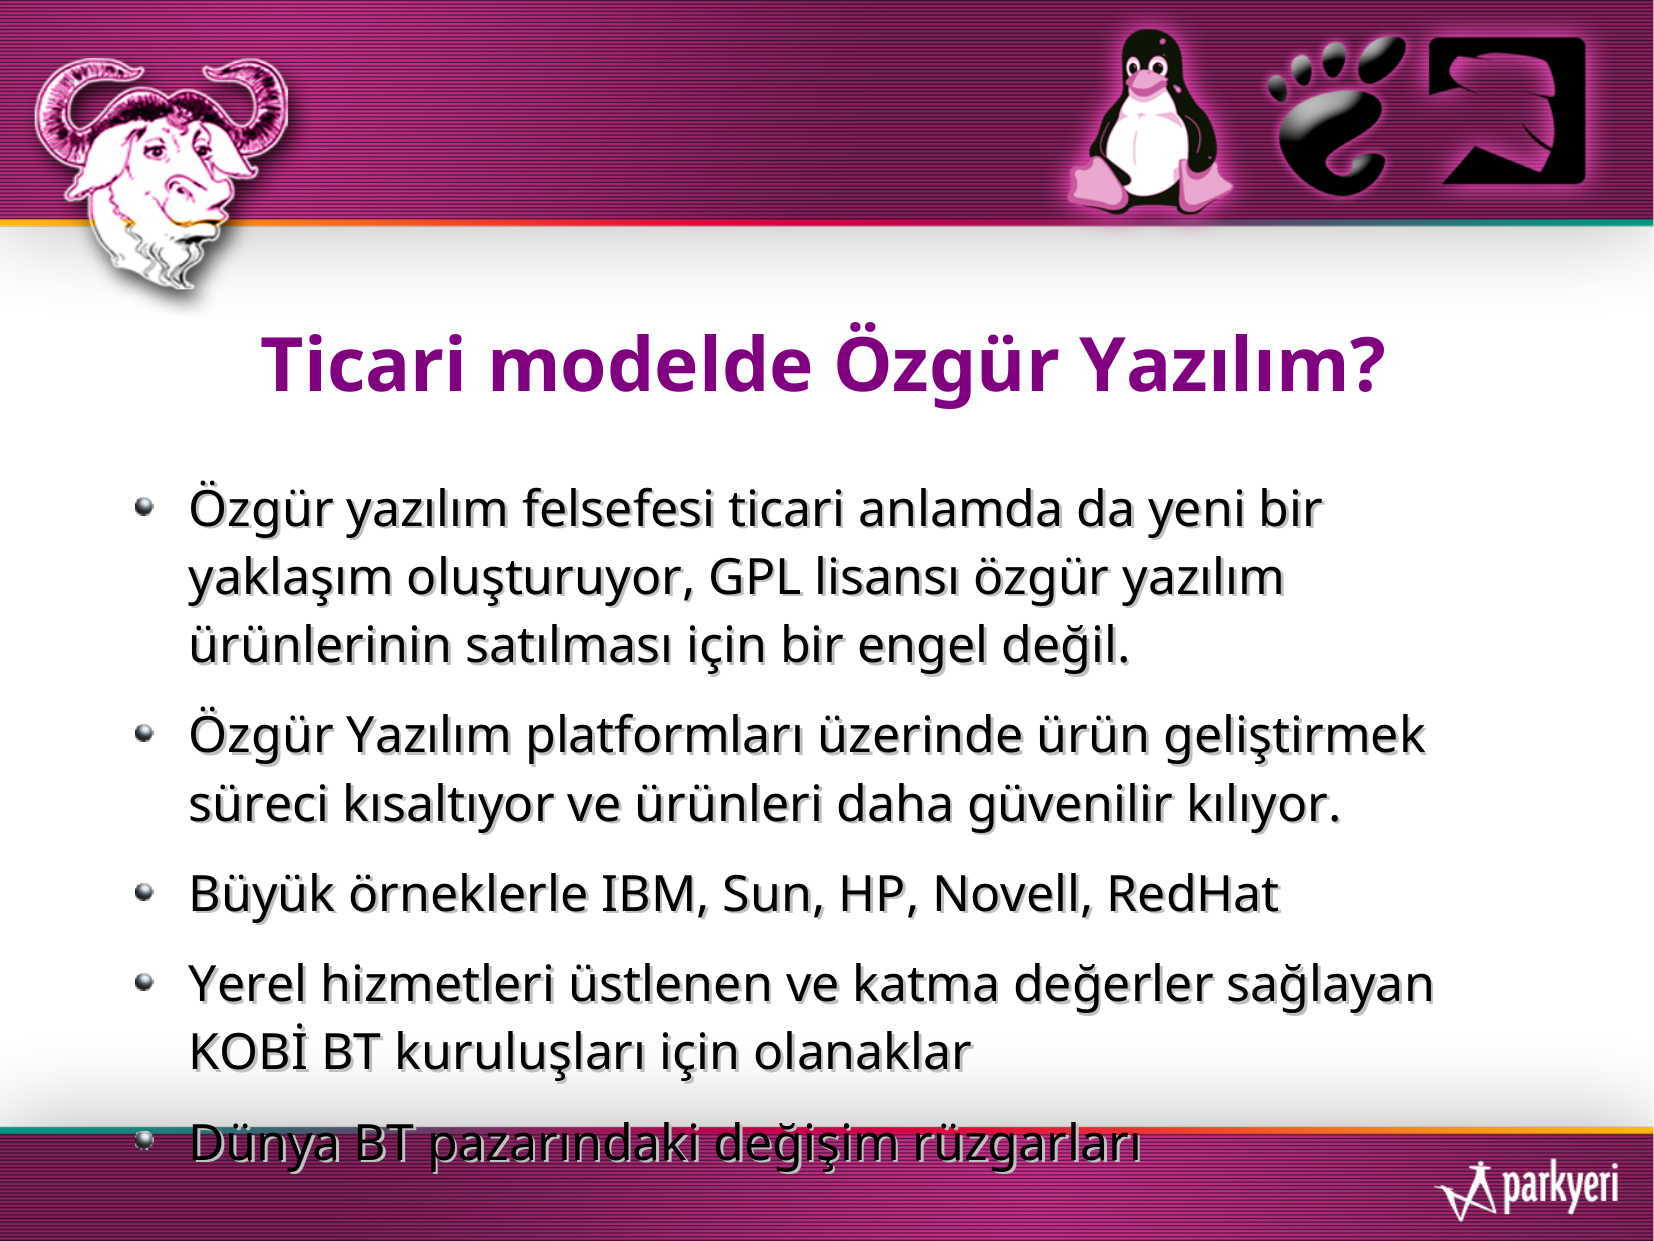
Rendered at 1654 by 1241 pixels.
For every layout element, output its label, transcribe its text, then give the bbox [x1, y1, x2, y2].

list Özgür yazılım felsefesi ticari anlamda da yeni bir yaklaşım oluşturuyor, GPL lisansı özgür yazılım ürünlerinin satılması için bir engel değil. Özgür Yazılım platformları üzerinde ürün geliştirmek süreci kısaltıyor ve ürünleri daha güvenilir kılıyor. Büyük örneklerle IBM, Sun, HP, Novell, RedHat Yerel hizmetleri üstlenen ve katma değerler sağlayan KOBİ BT kuruluşları için olanaklar Dünya BT pazarındaki değişim rüzgarları [118, 472, 1531, 1103]
picture [0, 0, 1654, 1241]
title Ticari modelde Özgür Yazılım? [118, 295, 1531, 429]
